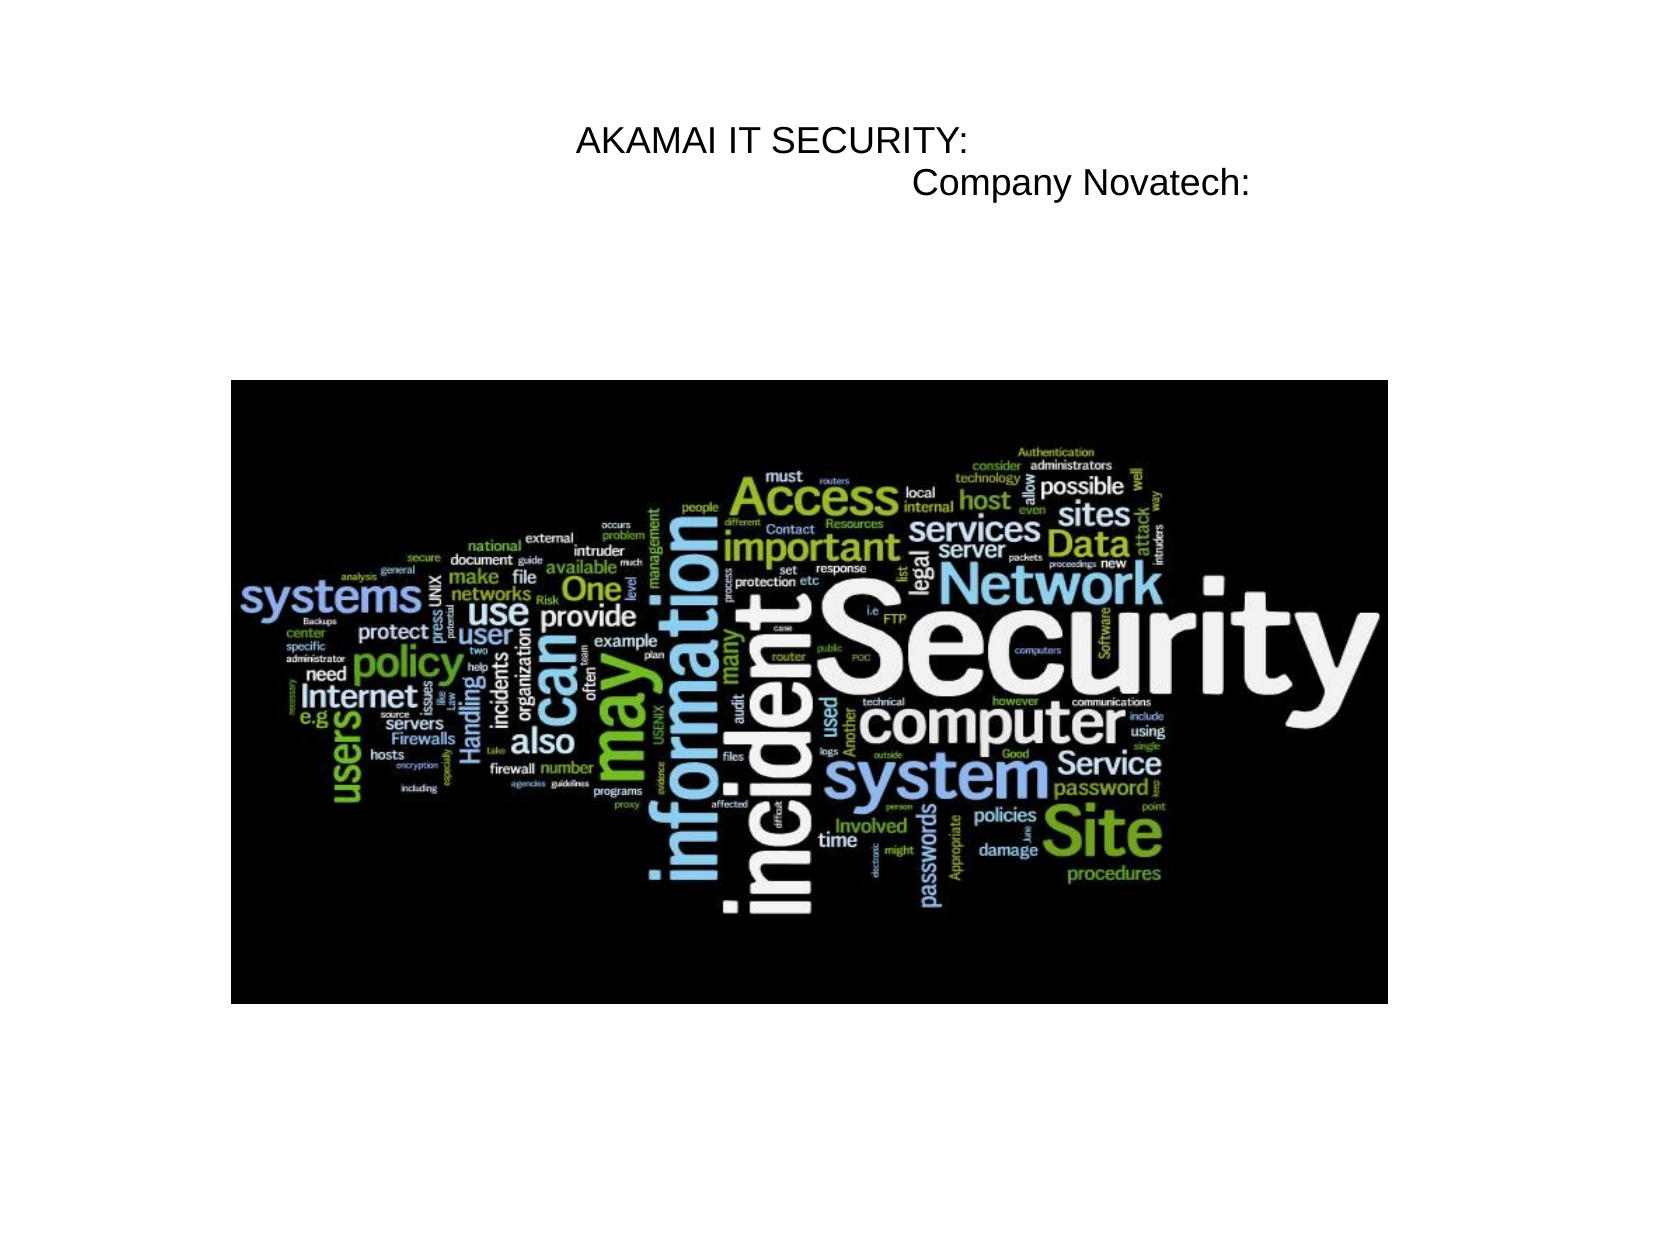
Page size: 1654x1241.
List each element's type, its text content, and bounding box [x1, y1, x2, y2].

picture [231, 380, 1388, 1004]
text_box AKAMAI IT SECURITY: Company Novatech: [88, 70, 1595, 296]
